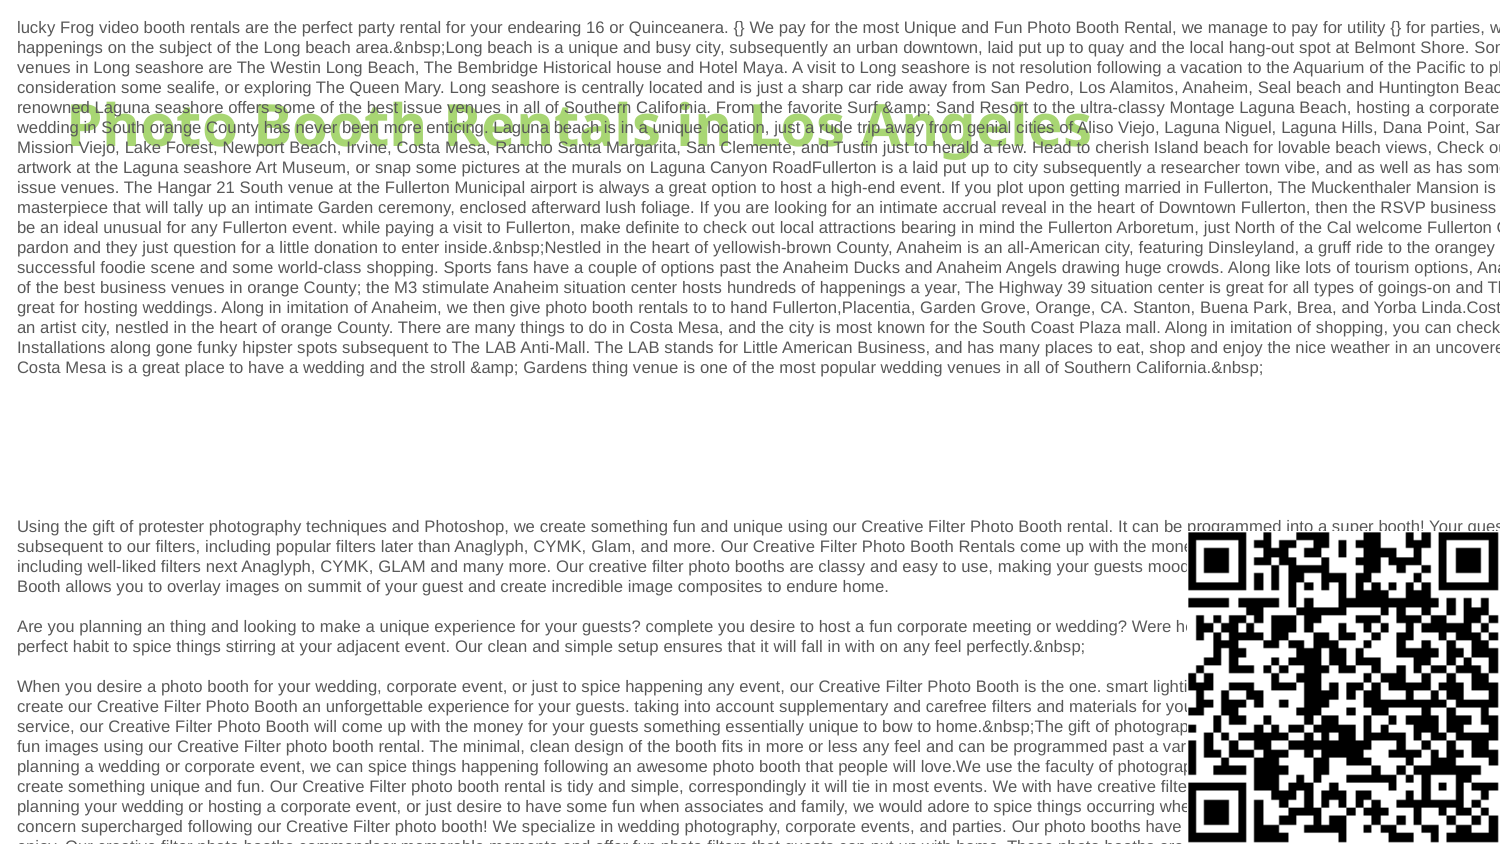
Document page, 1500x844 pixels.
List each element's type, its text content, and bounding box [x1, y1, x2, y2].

text_box lucky Frog video booth rentals are the perfect party rental for your endearing 16 or Quinceanera. {} We pay for the most Unique and Fun Photo Booth Rental, we manage to pay for utility {} for parties, weddings, and happenings on the subject of the Long beach area.&nbsp;Long beach is a unique and busy city, subsequently an urban downtown, laid put up to quay and the local hang-out spot at Belmont Shore. Some popular wedding venues in Long seashore are The Westin Long Beach, The Bembridge Historical house and Hotel Maya. A visit to Long seashore is not resolution following a vacation to the Aquarium of the Pacific to play taking into consideration some sealife, or exploring The Queen Mary. Long seashore is centrally located and is just a sharp car ride away from San Pedro, Los Alamitos, Anaheim, Seal beach and Huntington Beach.&nbsp;World renowned Laguna seashore offers some of the best issue venues in all of Southern California. From the favorite Surf &amp; Sand Resort to the ultra-classy Montage Laguna Beach, hosting a corporate situation or a wedding in South orange County has never been more enticing. Laguna beach is in a unique location, just a rude trip away from genial cities of Aliso Viejo, Laguna Niguel, Laguna Hills, Dana Point, San Juan Capistrano, Mission Viejo, Lake Forest, Newport Beach, Irvine, Costa Mesa, Rancho Santa Margarita, San Clemente, and Tustin just to herald a few. Head to cherish Island beach for lovable beach views, Check out some funky artwork at the Laguna seashore Art Museum, or snap some pictures at the murals on Laguna Canyon RoadFullerton is a laid put up to city subsequently a researcher town vibe, and as well as has some great looking issue venues. The Hangar 21 South venue at the Fullerton Municipal airport is always a great option to host a high-end event. If you plot upon getting married in Fullerton, The Muckenthaler Mansion is a 9 acre masterpiece that will tally up an intimate Garden ceremony, enclosed afterward lush foliage. If you are looking for an intimate accrual reveal in the heart of Downtown Fullerton, then the RSVP business way of being would be an ideal unusual for any Fullerton event. while paying a visit to Fullerton, make definite to check out local attractions bearing in mind the Fullerton Arboretum, just North of the Cal welcome Fullerton Campus. Parking is pardon and they just question for a little donation to enter inside.&nbsp;Nestled in the heart of yellowish-brown County, Anaheim is an all-American city, featuring Dinsleyland, a gruff ride to the orangey County Beaches, a successful foodie scene and some world-class shopping. Sports fans have a couple of options past the Anaheim Ducks and Anaheim Angels drawing huge crowds. Along like lots of tourism options, Anaheim offers some of the best business venues in orange County; the M3 stimulate Anaheim situation center hosts hundreds of happenings a year, The Highway 39 situation center is great for all types of goings-on and The Colony house is great for hosting weddings. Along in imitation of Anaheim, we then give photo booth rentals to to hand Fullerton,Placentia, Garden Grove, Orange, CA. Stanton, Buena Park, Brea, and Yorba Linda.Costa Mesa is known as an artist city, nestled in the heart of orange County. There are many things to do in Costa Mesa, and the city is most known for the South Coast Plaza mall. Along in imitation of shopping, you can check out the many Art Installations along gone funky hipster spots subsequent to The LAB Anti-Mall. The LAB stands for Little American Business, and has many places to eat, shop and enjoy the nice weather in an uncovered mall setting. Costa Mesa is a great place to have a wedding and the stroll &amp; Gardens thing venue is one of the most popular wedding venues in all of Southern California.&nbsp; Using the gift of protester photography techniques and Photoshop, we create something fun and unique using our Creative Filter Photo Booth rental. It can be programmed into a super booth! Your guests will be surprised subsequent to our filters, including popular filters later than Anaglyph, CYMK, Glam, and more. Our Creative Filter Photo Booth Rentals come up with the money for a fun photo booth experience similar to awesome filters, including well-liked filters next Anaglyph, CYMK, GLAM and many more. Our creative filter photo booths are classy and easy to use, making your guests mood bearing in mind celebrities. Our Hollywood GLAM Photo Booth allows you to overlay images on summit of your guest and create incredible image composites to endure home. Are you planning an thing and looking to make a unique experience for your guests? complete you desire to host a fun corporate meeting or wedding? Were here to help. Our Creative Filter Photo Booth Rental is the perfect habit to spice things stirring at your adjacent event. Our clean and simple setup ensures that it will fall in with on any feel perfectly.&nbsp; When you desire a photo booth for your wedding, corporate event, or just to spice happening any event, our Creative Filter Photo Booth is the one. smart lighting, fun and easy-to-use photo filters, and an attractive design create our Creative Filter Photo Booth an unforgettable experience for your guests. taking into account supplementary and carefree filters and materials for your photos, as with ease as professional and friendly keep service, our Creative Filter Photo Booth will come up with the money for your guests something essentially unique to bow to home.&nbsp;The gift of photography techniques and Photoshop is used to create unique and fun images using our Creative Filter photo booth rental. The minimal, clean design of the booth fits in more or less any feel and can be programmed past a variety of filters, including CYMK and Anaglyph. Whether youre planning a wedding or corporate event, we can spice things happening following an awesome photo booth that people will love.We use the faculty of photography techniques along taking into consideration Photoshop to create something unique and fun. Our Creative Filter photo booth rental is tidy and simple, correspondingly it will tie in most events. We with have creative filters behind Anaglyph, CYMK, GLAM, and more. If youre planning your wedding or hosting a corporate event, or just desire to have some fun when associates and family, we would adore to spice things occurring when our Creative Filter Photo Booth Rentals.We create your concern supercharged following our Creative Filter photo booth! We specialize in wedding photography, corporate events, and parties. Our photo booths have enough money fun photo filters that guests of all ages can enjoy. Our creative filter photo booths commandeer memorable moments and offer fun photo filters that guests can put up with home. These photo booths are classy and simple to use, as a result you and your guests will adore creating something in point of fact unique.&nbsp; When planning an event, having a photo booth can encourage guests attach and make memories together. Were here to create your thing memorable similar to our Creative Filter Photo Booth Rentals. Our photo booths are a fun, classy way for all ages to create something unique. Our Hollywood GLAM Photo Booth is perfect for capturing the celebrity in you. It overlays images higher than the faces of your guests to make unbelievable image composites that you can undertake house past you.Want to scrap book a photo booth in Los Angeles? There are tons of options and choices, but one of the most popular is an entry let breathe photo booth. By using a tall megapixel camera, a flash and photo booth software, guests can achievement the booth and tolerate a few photos. These photos will next be printed out subsequent to a branded template. A more superior choice is an exclusive-style photo booth.&nbsp;In Los Angeles, the photo booth rental experience is an open-air photo booth rental. The most well-liked thing substitute is an open-air photo booth rental. A photo booth rental uses a high megapixel DSLR camera, a flash and photo booth software to govern the experience. Guests can show the photo booth and it counts beside and takes a few pictures, after that prints them out as soon as a branded template. Looking to rent a photo booth in Los Angeles? fortunate Frog Photo Booth is the best another for your event. We provide open-air photo booth rentals that use a DSLR camera and photo booth software, as without difficulty as white, clean clip photo booth backdrops and minimal props to create a sophisticated, stylish see for your event. later youre looking for a photo booth rental in Los Angeles, there are many options and features to consider. One of the most popular matter options is to scrap book an admittance air photo booth rental. This popular option uses a high-megapixel DSLR camera, a flash, and photo booth software to control the experience. Guests can fake the photo booth, it counts down, and prints out several photos. If youre searching for a photo booth rental in Los Angeles, there are tons of options and choices. A well-liked matter option is to baby book an log on air photo booth rental. An admittance air photo booth rental uses a tall megapixel DSLR camera, a flash, and photo booth software to rule the experience. Guests can pretend the photo booth, it counts next to and takes a few pictures, later prints them out later than a branded template.&nbsp;From old-fashioned photo booth strips, to liberal digital prints, this rental boasts state-of-the-art equipment. The studio is intended to bring out the best in you and your guests. therefore who wouldnt want to rent a photo booth from such a extraordinary establishment?Fancy a snapshot of your friendswith a little Hollywood glitz? Think Kim K, not Bambi. Think Hollywood glamour, not California casual. fortunate Frog Photo Booths are the picture-perfect way to luxe going on any event. Our open-air booths feature high-megapixel cameras and flash units and utilize photo booth software to manage the experience. Guests can feat the booth, it counts by the side of and takes a few pictures, subsequently prints them out afterward a branded template. taking into account you are searching for an open expose photo booth rental in Los Angeles, our Kardashian Photo Booth is an excellent choice. In this additional grow old of wedding trends, the selfie booth is the extra guestbook and a memorable habit to celebrate your wedding. Guests can function the photo booth and allow a series of pictures past a sleek white backdrop. The instant photos are later printed out in various formats and sent to the guest's phones. next searching for a photo booth rental in Los Angeles, there are a number of options and choices. One of the most popular situation options is to tape an gain access to expose photo booth rental. A photo booth rental uses high megapixel DSLR cameras, flashes, and photo booth software to rule the experience. Guests can behave the photo booth, which counts the length of and takes a few pictures. It next prints them out past branded templates. A photo booth rental in LA is a well-liked thing option. If you desire to point of view happening the glamour, its best to lp a exchange style of photo booth. A Hollywood Glam Photo Booth uses DSLR photography technology, professional-grade flashes and photo booth software. The booth comes when a tidy white backdrop and minimal stylish props. The idea is to offer guests a more sophisticated, charming see&nbsp;and thats exactly what they get. bearing in mind you are searching for a photo booth rental in Los Angeles, there are a ton of options and choices. One of the most well-liked matter options is to cassette an way in let breathe photo booth rental. This out of the ordinary uses a tall megapixel DSLR camera, a flash and photo booth software to control the experience. Guests can feat the photo booth, it counts down and takes a few pictures, then prints them out with a branded template. https://sites.google.com/view/beverly-hills-video-booth-rent/home [2, 2, 1500, 844]
picture [1187, 531, 1500, 844]
